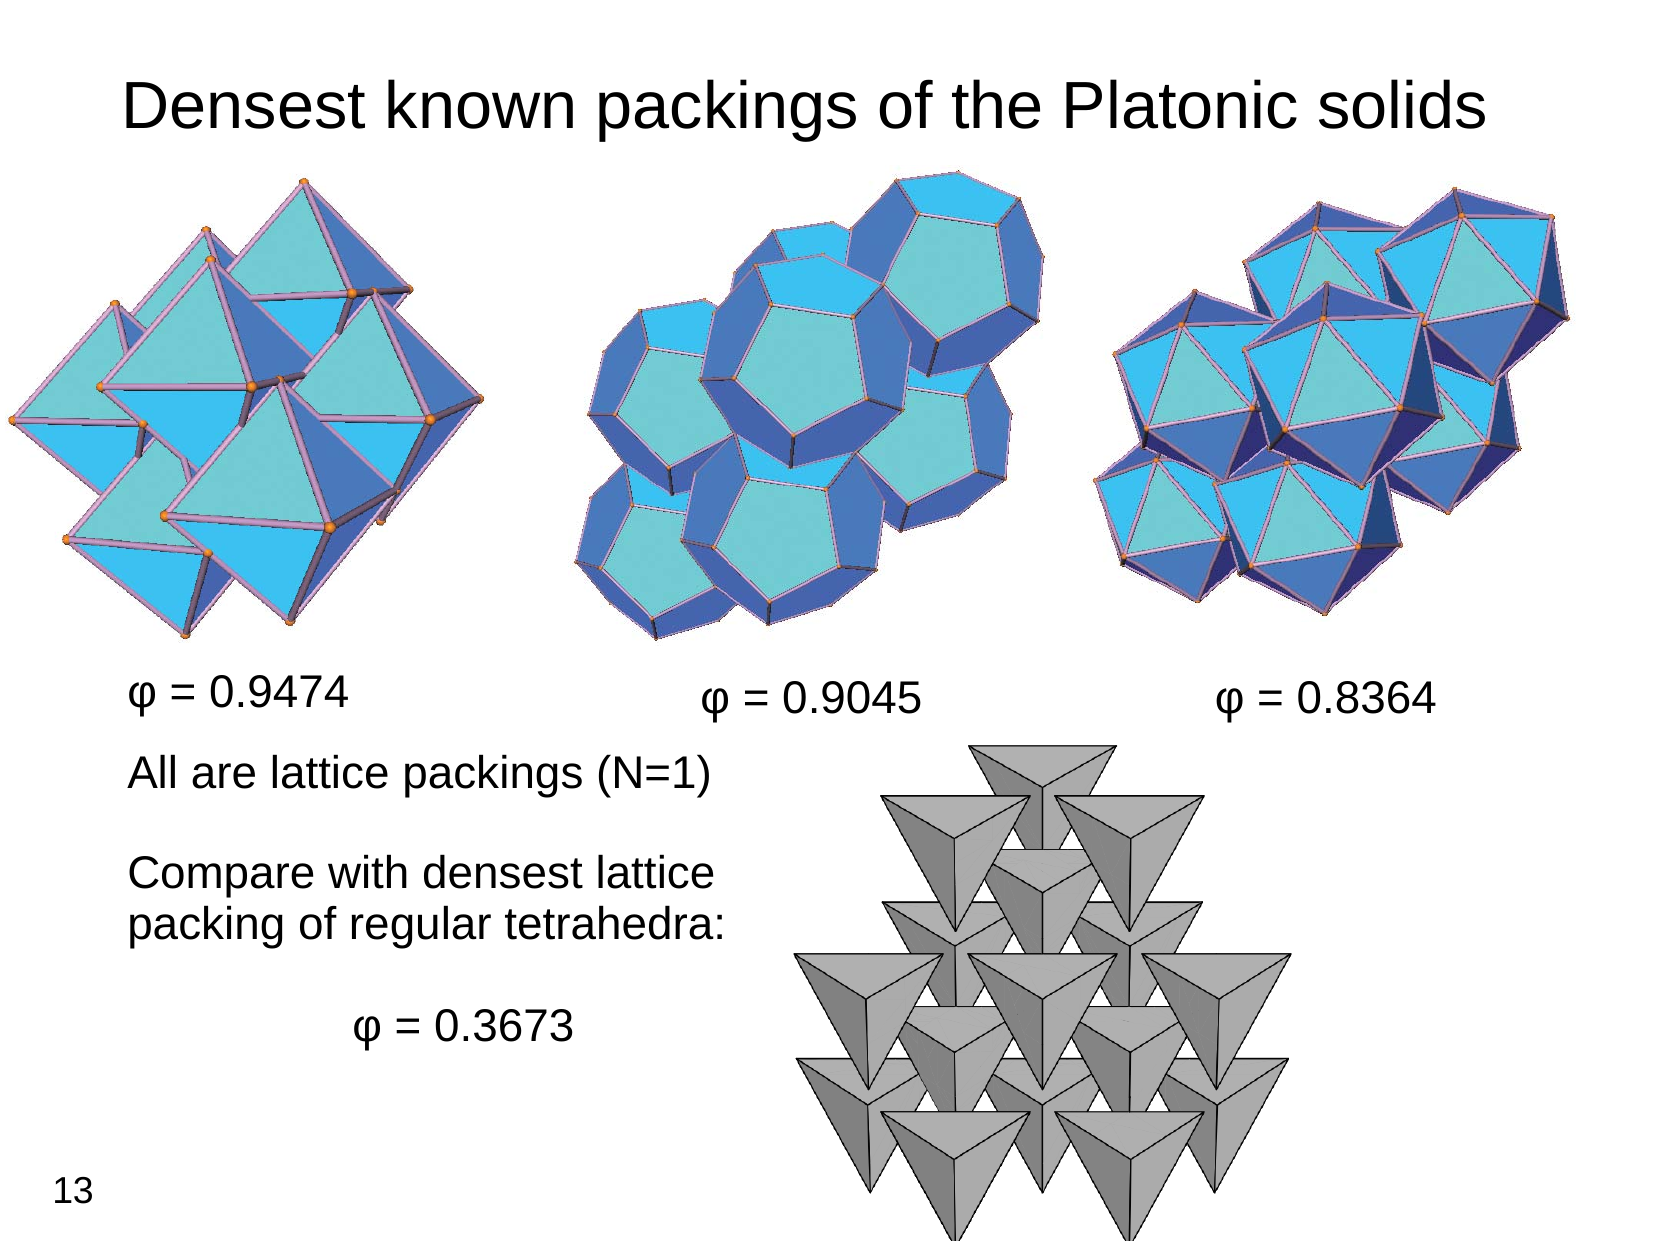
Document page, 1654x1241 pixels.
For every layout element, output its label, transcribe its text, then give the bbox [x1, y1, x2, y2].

picture [5, 173, 488, 644]
text_box Compare with densest lattice packing of regular tetrahedra: [112, 839, 788, 1069]
text_box φ = 0.9474 [112, 658, 365, 725]
text_box φ = 0.8364 [1200, 664, 1452, 731]
text_box φ = 0.3673 [337, 993, 590, 1060]
text_box 13 [37, 1162, 109, 1220]
text_box Densest known packings of the Platonic solids [106, 60, 1509, 151]
text_box All are lattice packings (N=1) [112, 739, 728, 806]
picture [568, 165, 1051, 646]
text_box φ = 0.9045 [685, 664, 938, 731]
picture [1087, 181, 1576, 622]
picture [637, 733, 1426, 1241]
